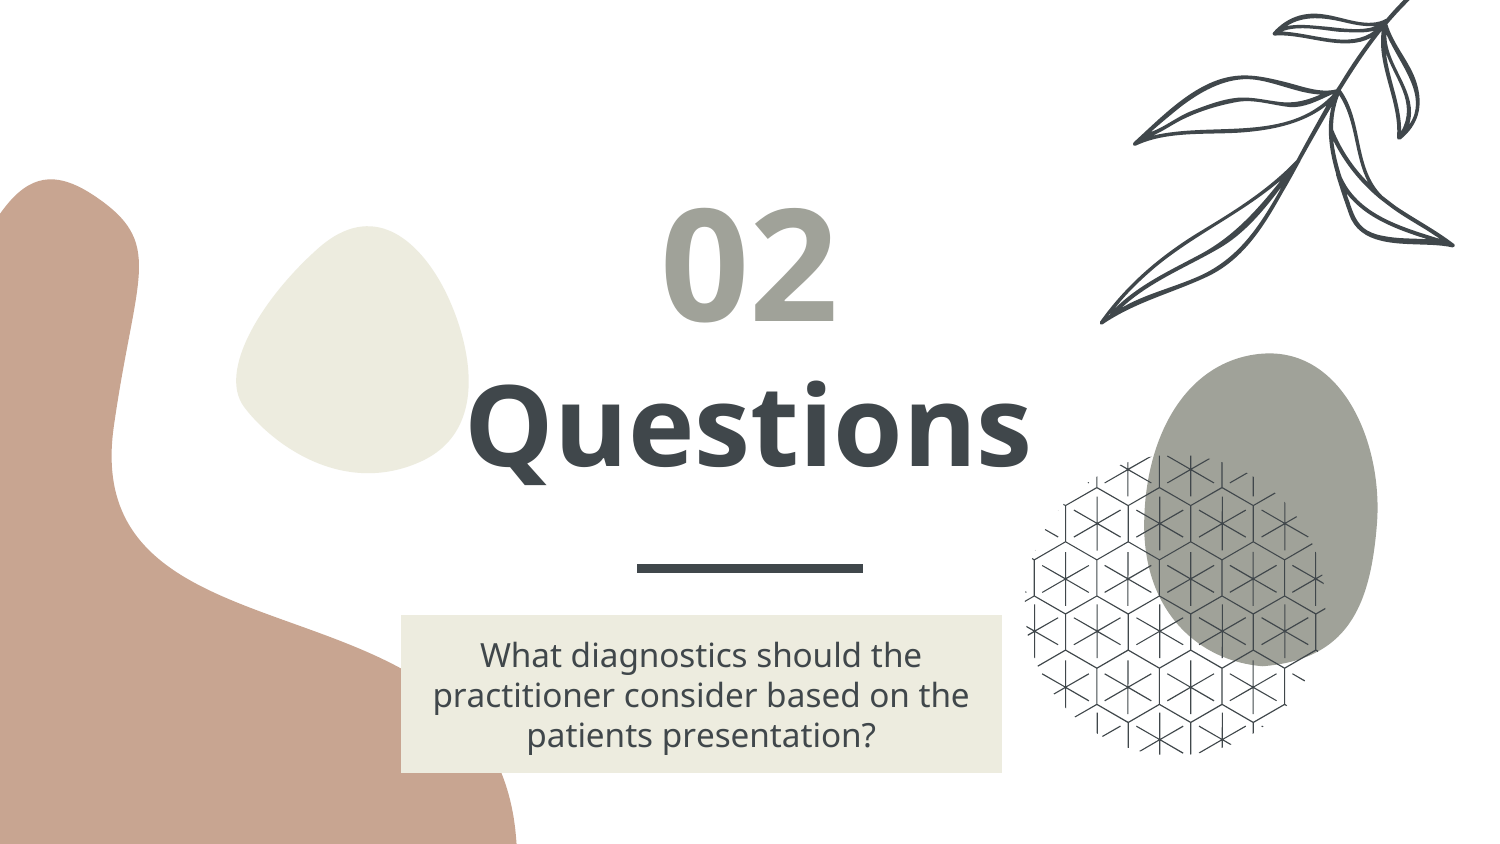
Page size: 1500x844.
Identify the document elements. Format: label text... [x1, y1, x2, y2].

title Questions [330, 322, 1168, 522]
text_box What diagnostics should the practitioner consider based on the patients presentation? [401, 615, 1002, 773]
title 02 [331, 150, 1169, 350]
text_box [637, 564, 863, 573]
